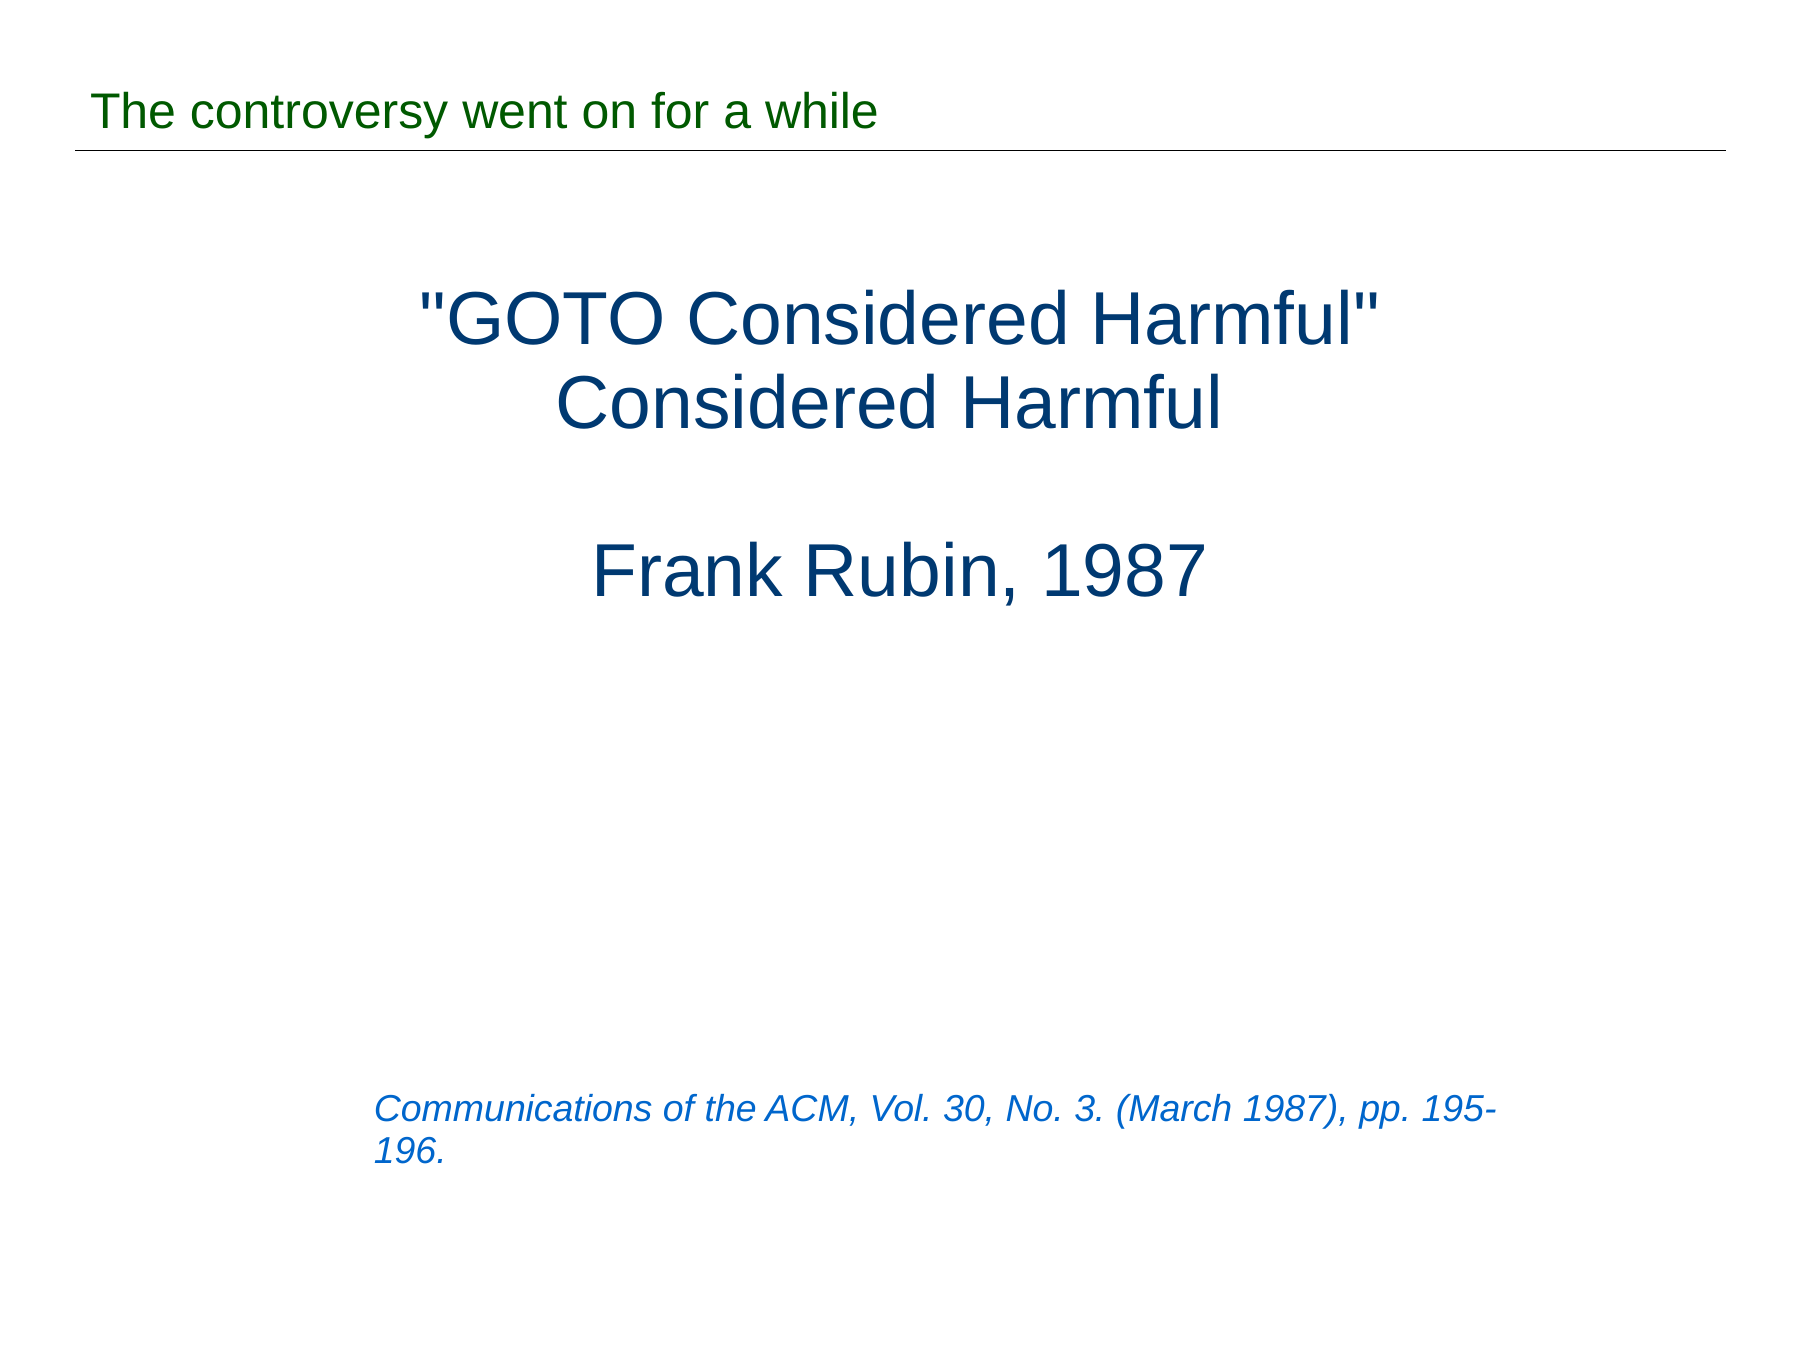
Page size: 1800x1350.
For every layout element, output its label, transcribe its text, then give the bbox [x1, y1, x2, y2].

text_box "GOTO Considered Harmful" Considered Harmful Frank Rubin, 1987 [360, 269, 1441, 621]
title The controversy went on for a while [90, 38, 1710, 147]
text_box Communications of the ACM, Vol. 30, No. 3. (March 1987), pp. 195-196. [359, 1080, 1558, 1179]
